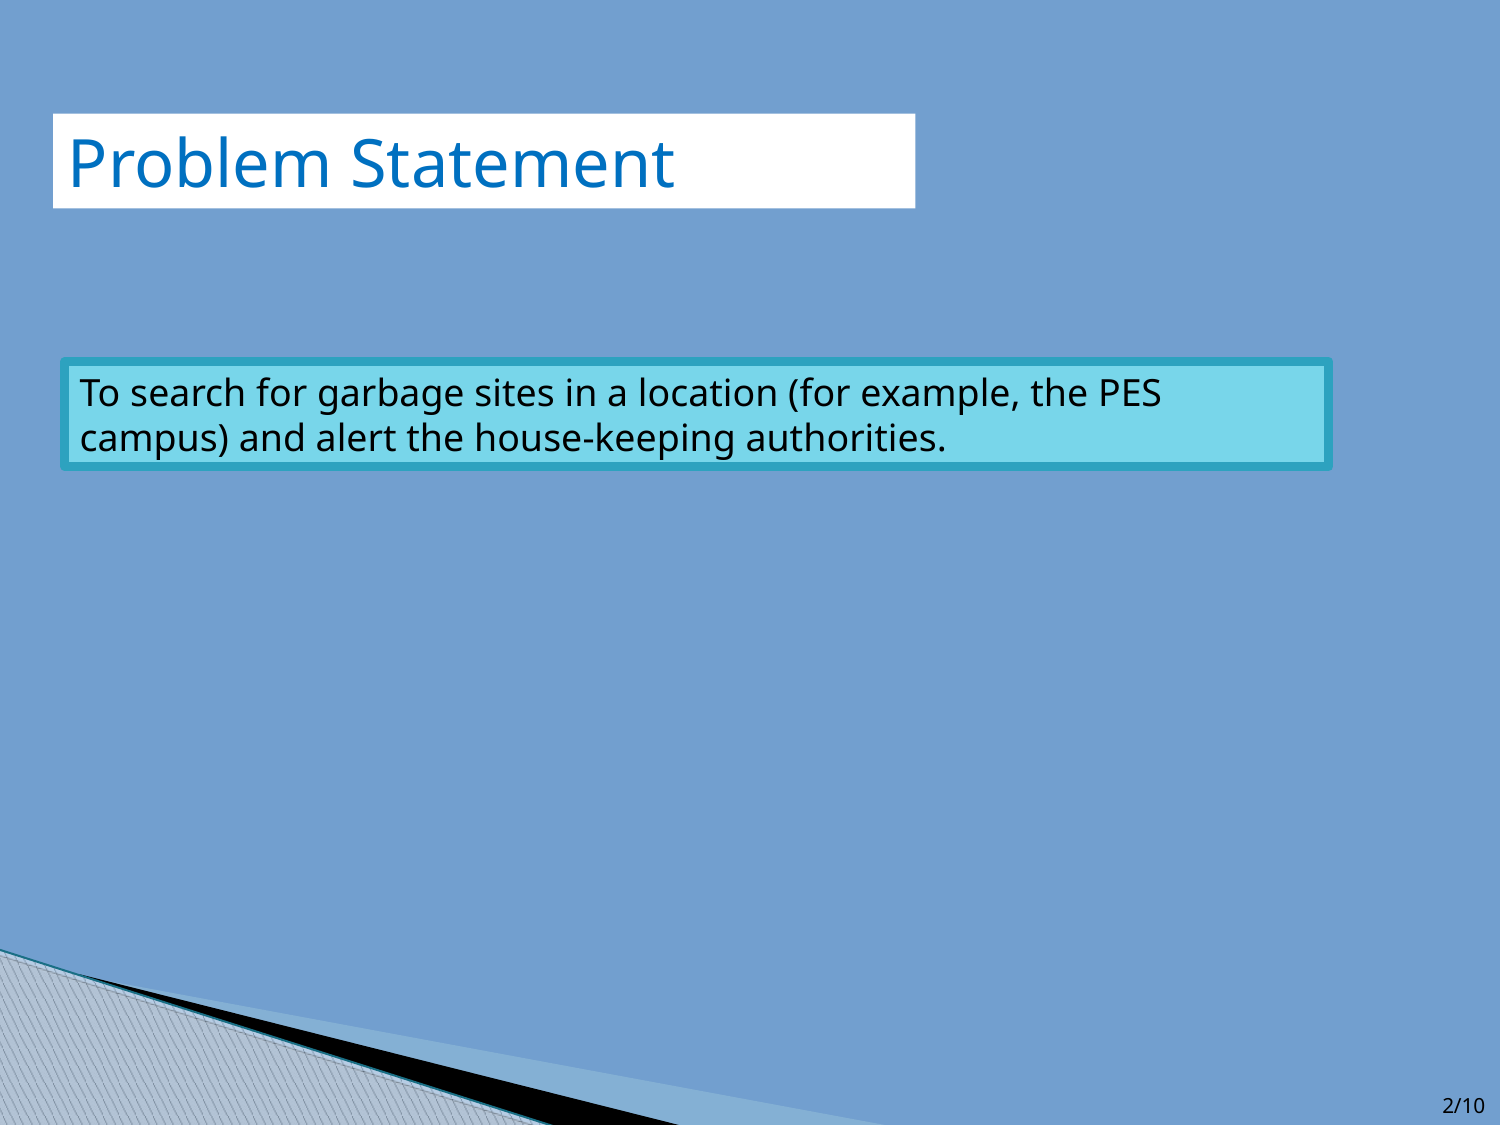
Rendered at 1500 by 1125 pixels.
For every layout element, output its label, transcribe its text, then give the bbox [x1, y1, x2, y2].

footer 2/10 [1114, 1065, 1500, 1125]
text_box To search for garbage sites in a location (for example, the PES campus) and alert the house-keeping authorities. [64, 361, 1329, 467]
text_box Problem Statement [53, 113, 916, 209]
